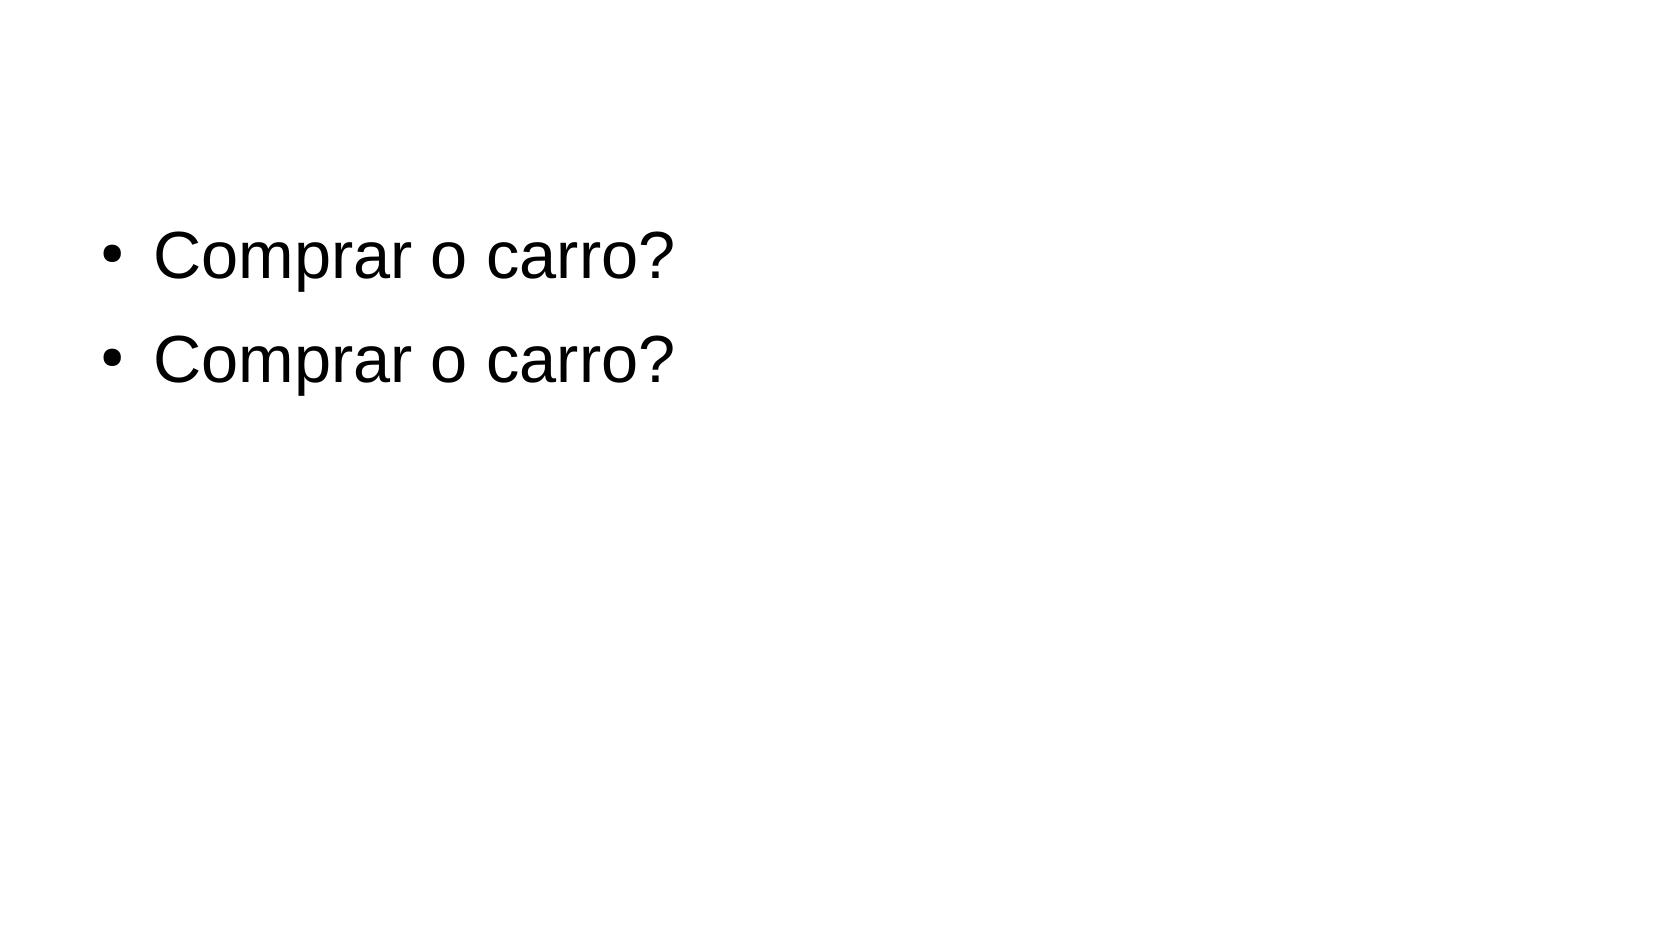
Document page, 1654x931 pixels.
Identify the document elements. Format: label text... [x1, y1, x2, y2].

list Comprar o carro? Comprar o carro? [82, 217, 1571, 758]
